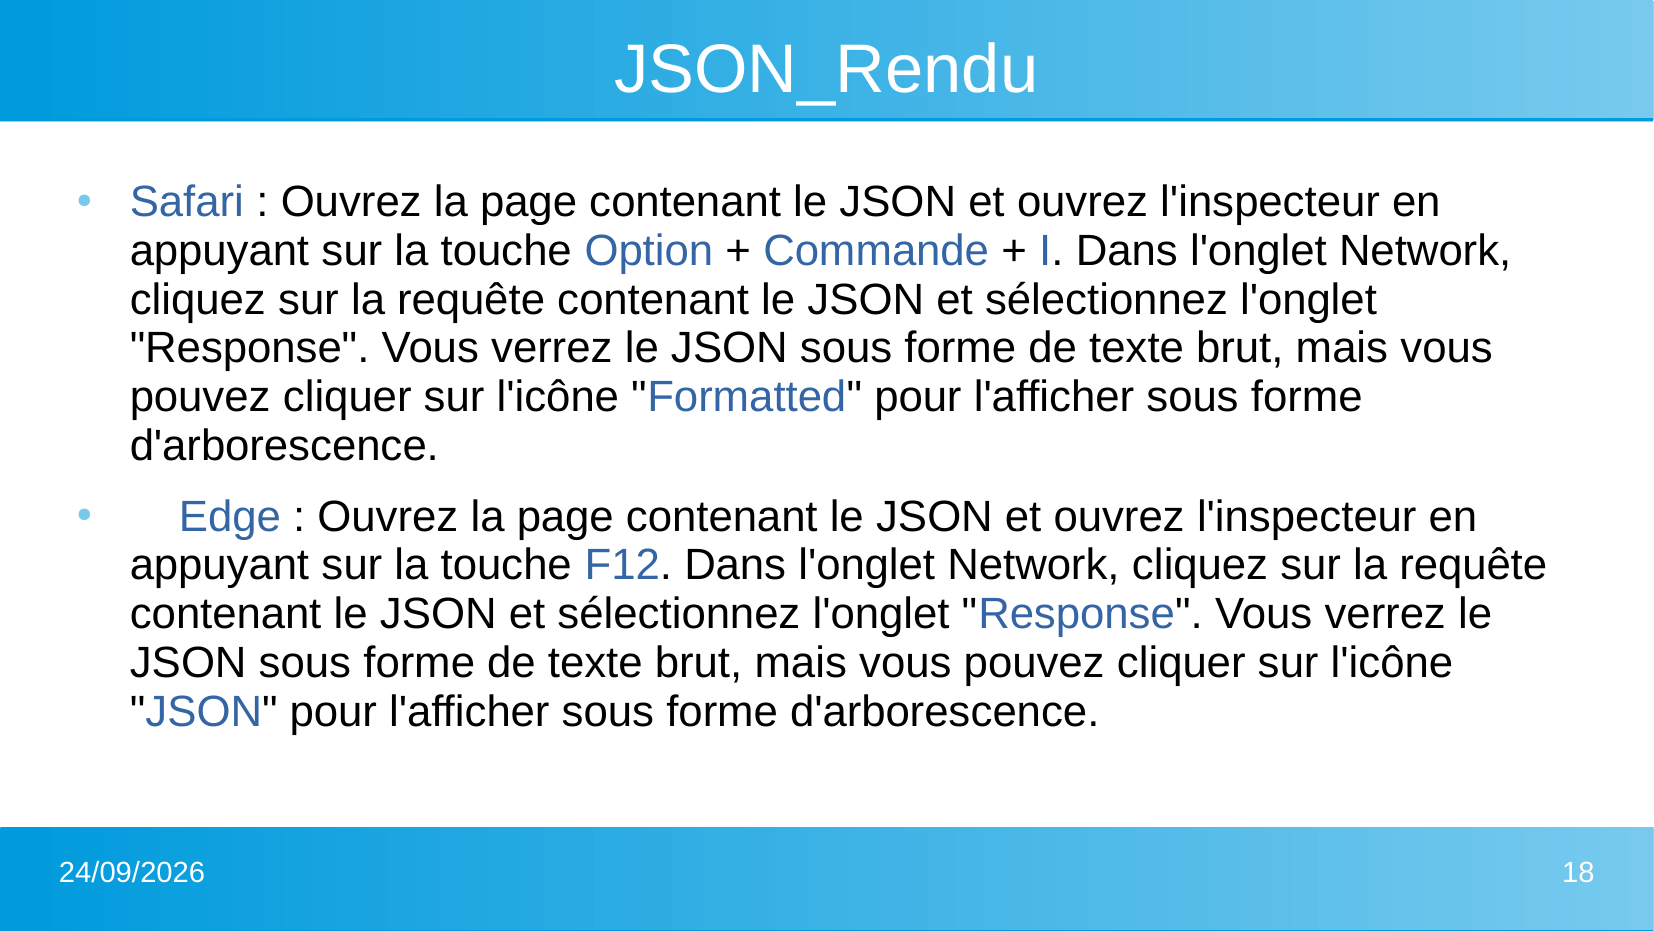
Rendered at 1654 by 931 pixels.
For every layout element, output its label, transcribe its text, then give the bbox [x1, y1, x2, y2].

list Safari : Ouvrez la page contenant le JSON et ouvrez l'inspecteur en appuyant sur la touche Option + Commande + I. Dans l'onglet Network, cliquez sur la requête contenant le JSON et sélectionnez l'onglet "Response". Vous verrez le JSON sous forme de texte brut, mais vous pouvez cliquer sur l'icône "Formatted" pour l'afficher sous forme d'arborescence. Edge : Ouvrez la page contenant le JSON et ouvrez l'inspecteur en appuyant sur la touche F12. Dans l'onglet Network, cliquez sur la requête contenant le JSON et sélectionnez l'onglet "Response". Vous verrez le JSON sous forme de texte brut, mais vous pouvez cliquer sur l'icône "JSON" pour l'afficher sous forme d'arborescence. [58, 177, 1595, 768]
title JSON_Rendu [58, 29, 1595, 108]
